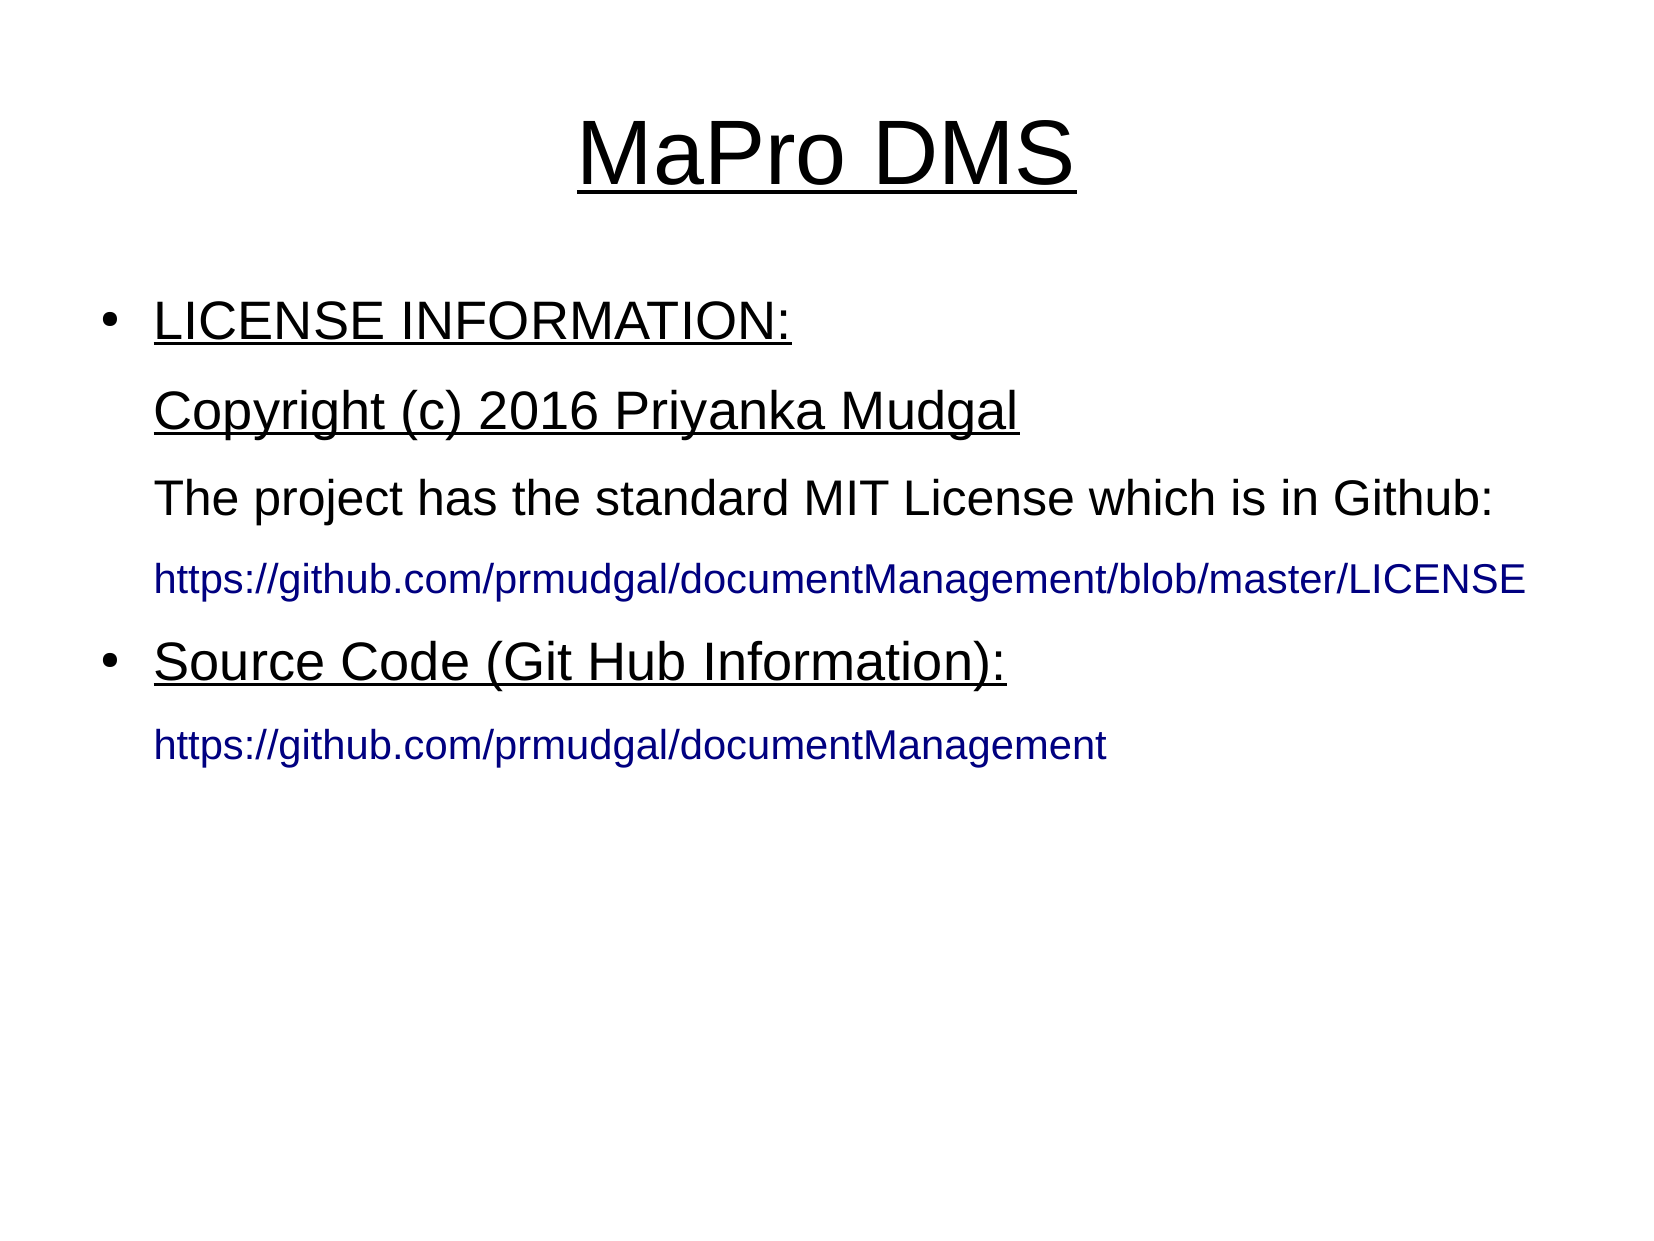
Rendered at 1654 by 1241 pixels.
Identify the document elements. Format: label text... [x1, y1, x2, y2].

title MaPro DMS [82, 49, 1571, 257]
list LICENSE INFORMATION: Copyright (c) 2016 Priyanka Mudgal The project has the standard MIT License which is in Github: https://github.com/prmudgal/documentManagement/blob/master/LICENSE Source Code (Git Hub Information): https://github.com/prmudgal/documentManagement [82, 290, 1571, 1109]
